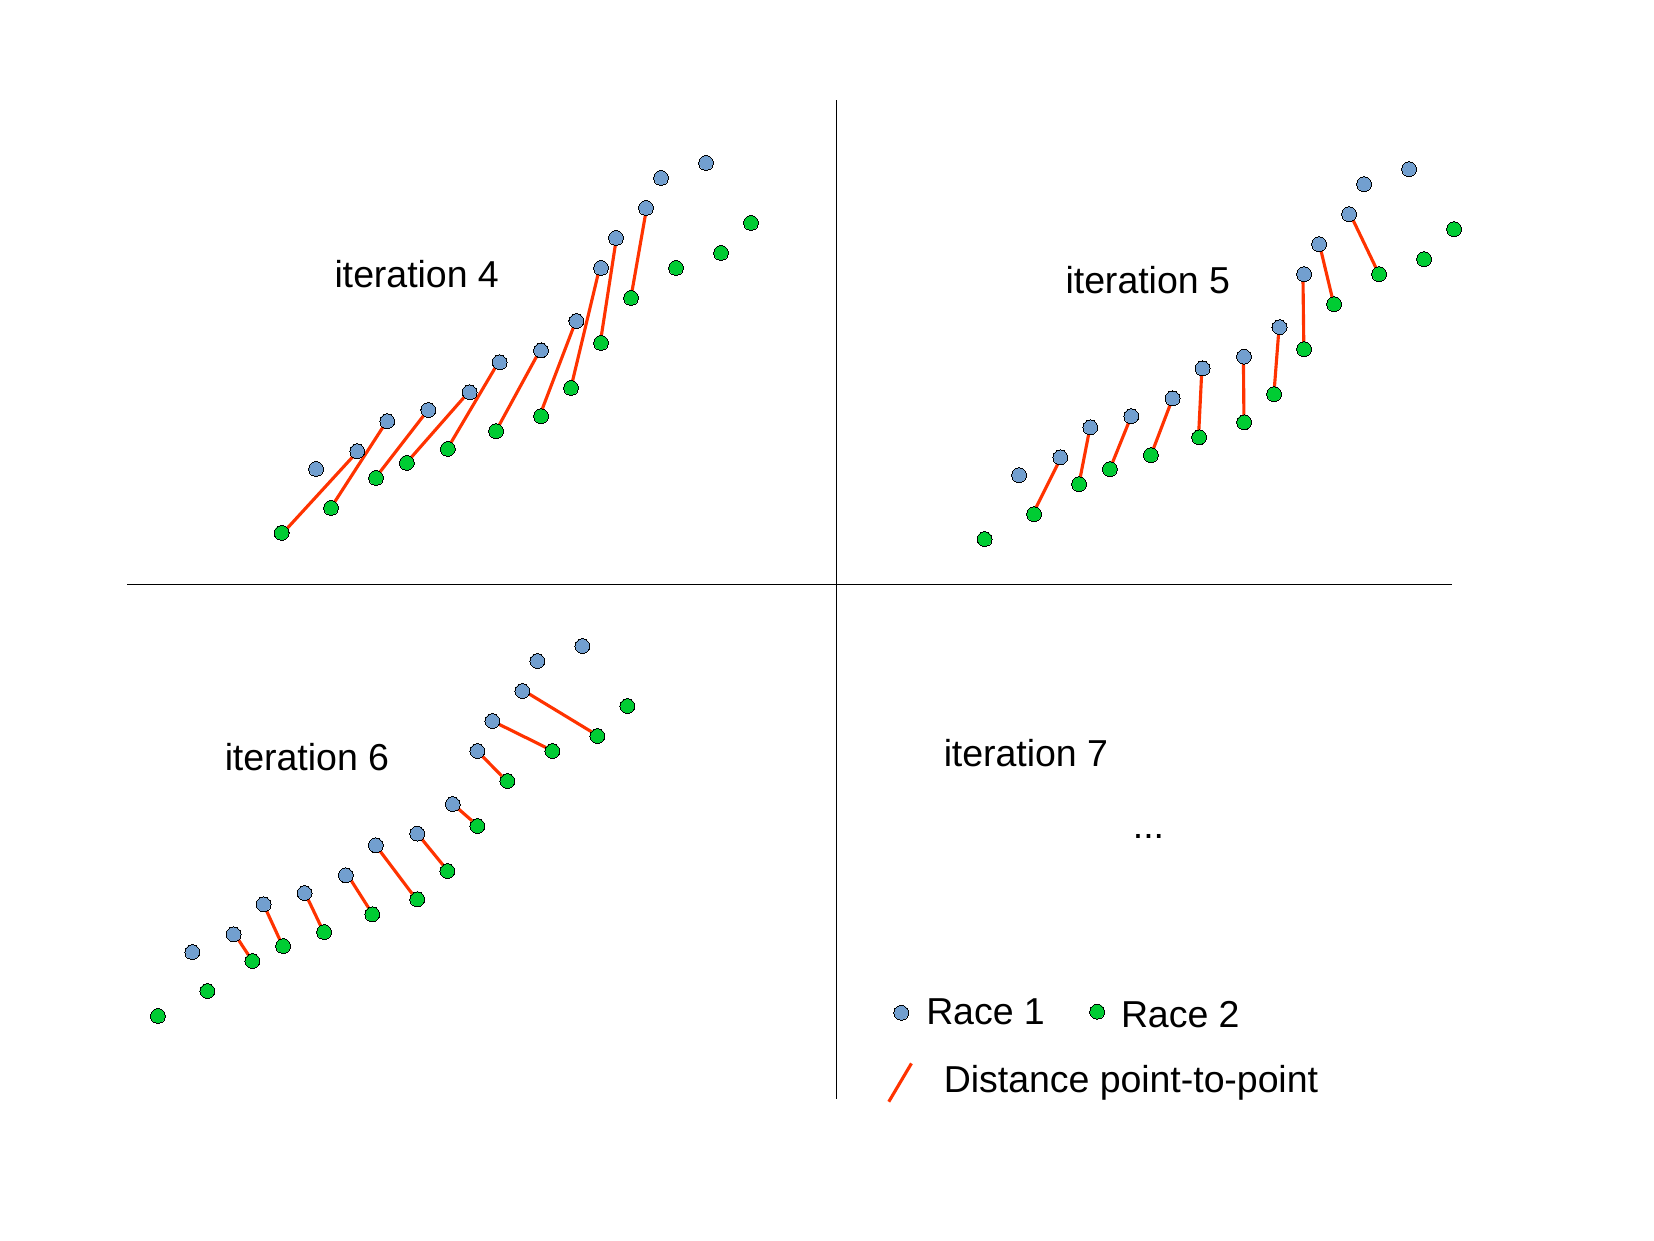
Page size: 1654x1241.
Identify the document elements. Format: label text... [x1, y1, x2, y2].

text_box [409, 891, 425, 907]
text_box [364, 906, 380, 922]
text_box [533, 342, 549, 358]
text_box iteration 6 [210, 728, 404, 786]
text_box [338, 867, 354, 883]
text_box [308, 461, 324, 477]
text_box [409, 826, 425, 842]
text_box [668, 260, 684, 276]
text_box [1326, 296, 1342, 312]
text_box [533, 408, 549, 424]
text_box [653, 170, 669, 186]
text_box [323, 500, 339, 516]
text_box [297, 885, 313, 901]
text_box [1071, 476, 1087, 492]
text_box [469, 743, 485, 759]
text_box [488, 423, 504, 439]
text_box [1052, 449, 1068, 465]
text_box [368, 837, 384, 853]
text_box [698, 155, 714, 171]
text_box [568, 313, 584, 329]
text_box [1143, 447, 1159, 463]
text_box [244, 953, 260, 969]
text_box [563, 380, 579, 396]
text_box [977, 531, 993, 547]
text_box [544, 743, 560, 759]
text_box [1191, 429, 1207, 445]
text_box [1011, 467, 1027, 483]
text_box [1371, 266, 1387, 282]
text_box [1236, 349, 1252, 365]
text_box [1026, 506, 1042, 522]
text_box [1165, 390, 1181, 406]
text_box [349, 443, 365, 459]
text_box [514, 683, 530, 699]
text_box [1416, 251, 1432, 267]
text_box [1082, 419, 1098, 435]
text_box [445, 796, 461, 812]
text_box [593, 260, 609, 276]
text_box [399, 455, 415, 471]
text_box [893, 1005, 909, 1021]
text_box [1195, 360, 1211, 376]
text_box Race 2 [1106, 986, 1255, 1044]
text_box [1296, 341, 1312, 357]
text_box [713, 245, 729, 261]
text_box [743, 215, 759, 231]
text_box [1089, 1004, 1105, 1020]
text_box [379, 413, 395, 429]
text_box [439, 863, 455, 879]
text_box [1123, 408, 1139, 424]
text_box Race 1 [911, 982, 1060, 1040]
text_box [1311, 236, 1327, 252]
text_box [623, 290, 639, 306]
text_box iteration 5 [1050, 251, 1245, 309]
text_box iteration 4 [319, 245, 514, 303]
text_box [1266, 386, 1282, 402]
text_box [184, 944, 200, 960]
text_box [469, 818, 485, 834]
text_box [1401, 161, 1417, 177]
text_box [1271, 319, 1288, 335]
text_box [275, 938, 291, 954]
text_box [1236, 414, 1252, 430]
text_box [484, 713, 500, 729]
text_box iteration 7 [928, 725, 1123, 783]
text_box [316, 924, 332, 940]
text_box [593, 335, 609, 351]
text_box [1296, 266, 1312, 282]
text_box [589, 728, 605, 744]
text_box ... [1118, 796, 1209, 854]
text_box [574, 638, 590, 654]
text_box Distance point-to-point [929, 1050, 1334, 1108]
text_box [368, 470, 384, 486]
text_box [1356, 176, 1372, 192]
text_box [150, 1008, 166, 1024]
text_box [420, 402, 436, 418]
text_box [1446, 221, 1462, 237]
text_box [499, 773, 515, 789]
text_box [1341, 206, 1357, 222]
text_box [226, 926, 242, 942]
text_box [619, 698, 635, 714]
text_box [462, 384, 478, 400]
text_box [440, 441, 456, 457]
text_box [1102, 461, 1118, 477]
text_box [492, 354, 508, 370]
text_box [608, 230, 624, 246]
text_box [274, 525, 290, 541]
text_box [199, 983, 215, 999]
text_box [529, 653, 545, 669]
text_box [638, 200, 654, 216]
text_box [256, 896, 272, 912]
